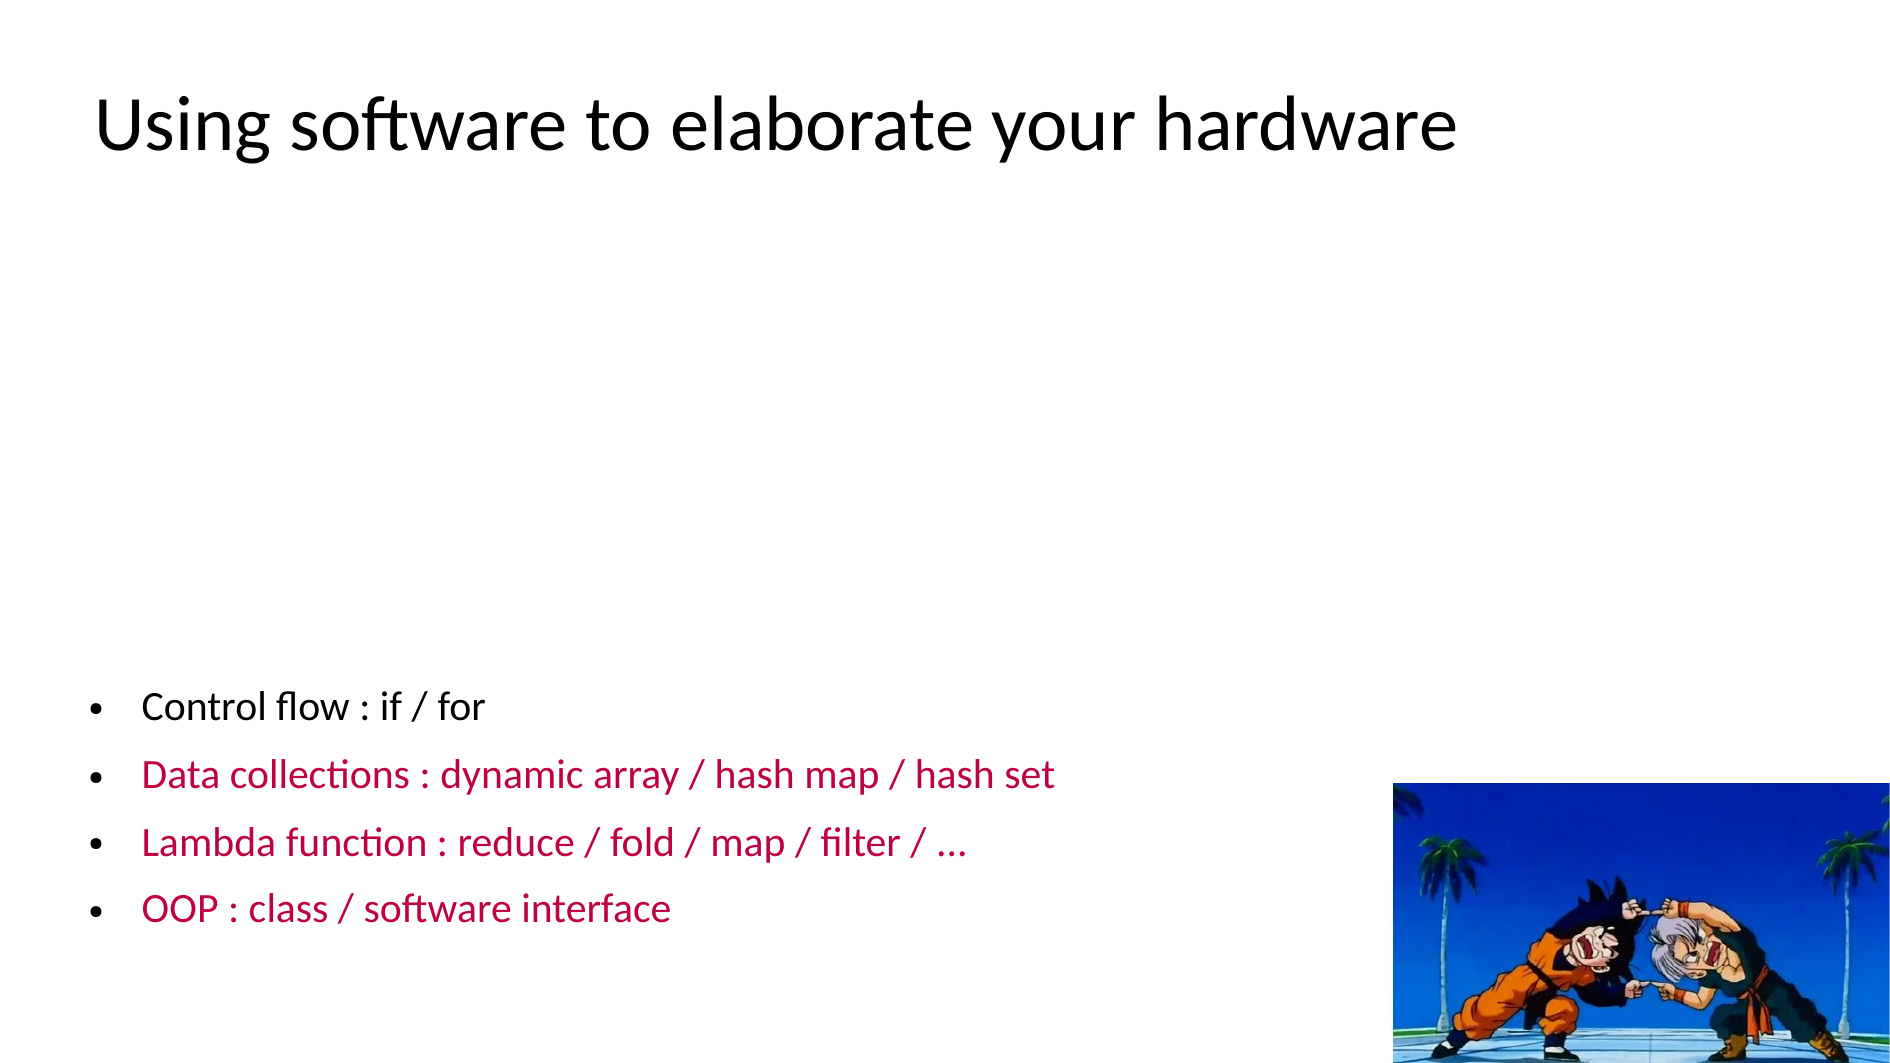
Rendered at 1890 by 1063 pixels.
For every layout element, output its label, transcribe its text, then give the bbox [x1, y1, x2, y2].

list Control flow : if / for Data collections : dynamic array / hash map / hash set Lambda function : reduce / fold / map / filter / ... OOP : class / software interface [70, 688, 1878, 1063]
picture [1393, 783, 1890, 1063]
title Using software to elaborate your hardware [94, 42, 1796, 220]
